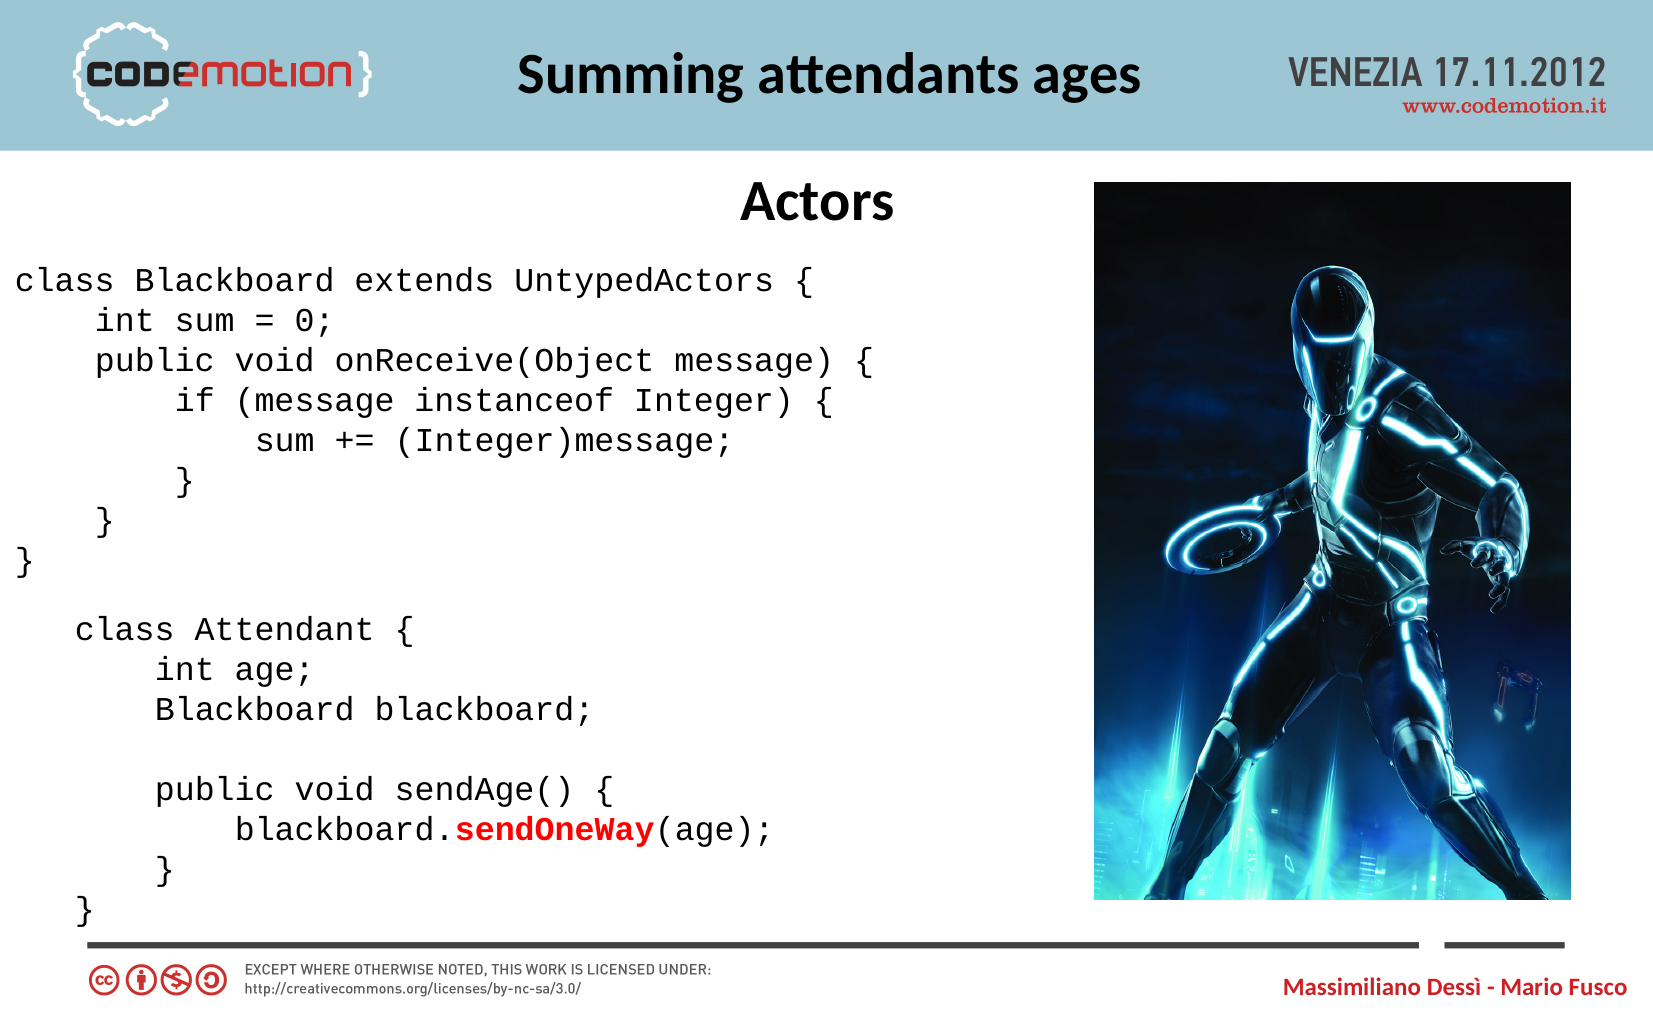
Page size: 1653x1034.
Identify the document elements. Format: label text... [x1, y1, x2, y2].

text_box Summing attendants ages [197, 27, 1463, 143]
text_box class Attendant { int age; Blackboard blackboard; public void sendAge() { blackboard.sendOneWay(age); } } [60, 600, 1186, 1034]
text_box Actors [270, 155, 1366, 271]
picture [0, 0, 1653, 1034]
text_box class Blackboard extends UntypedActors { int sum = 0; public void onReceive(Object message) { if (message instanceof Integer) { sum += (Integer)message; } } } [0, 250, 1044, 586]
